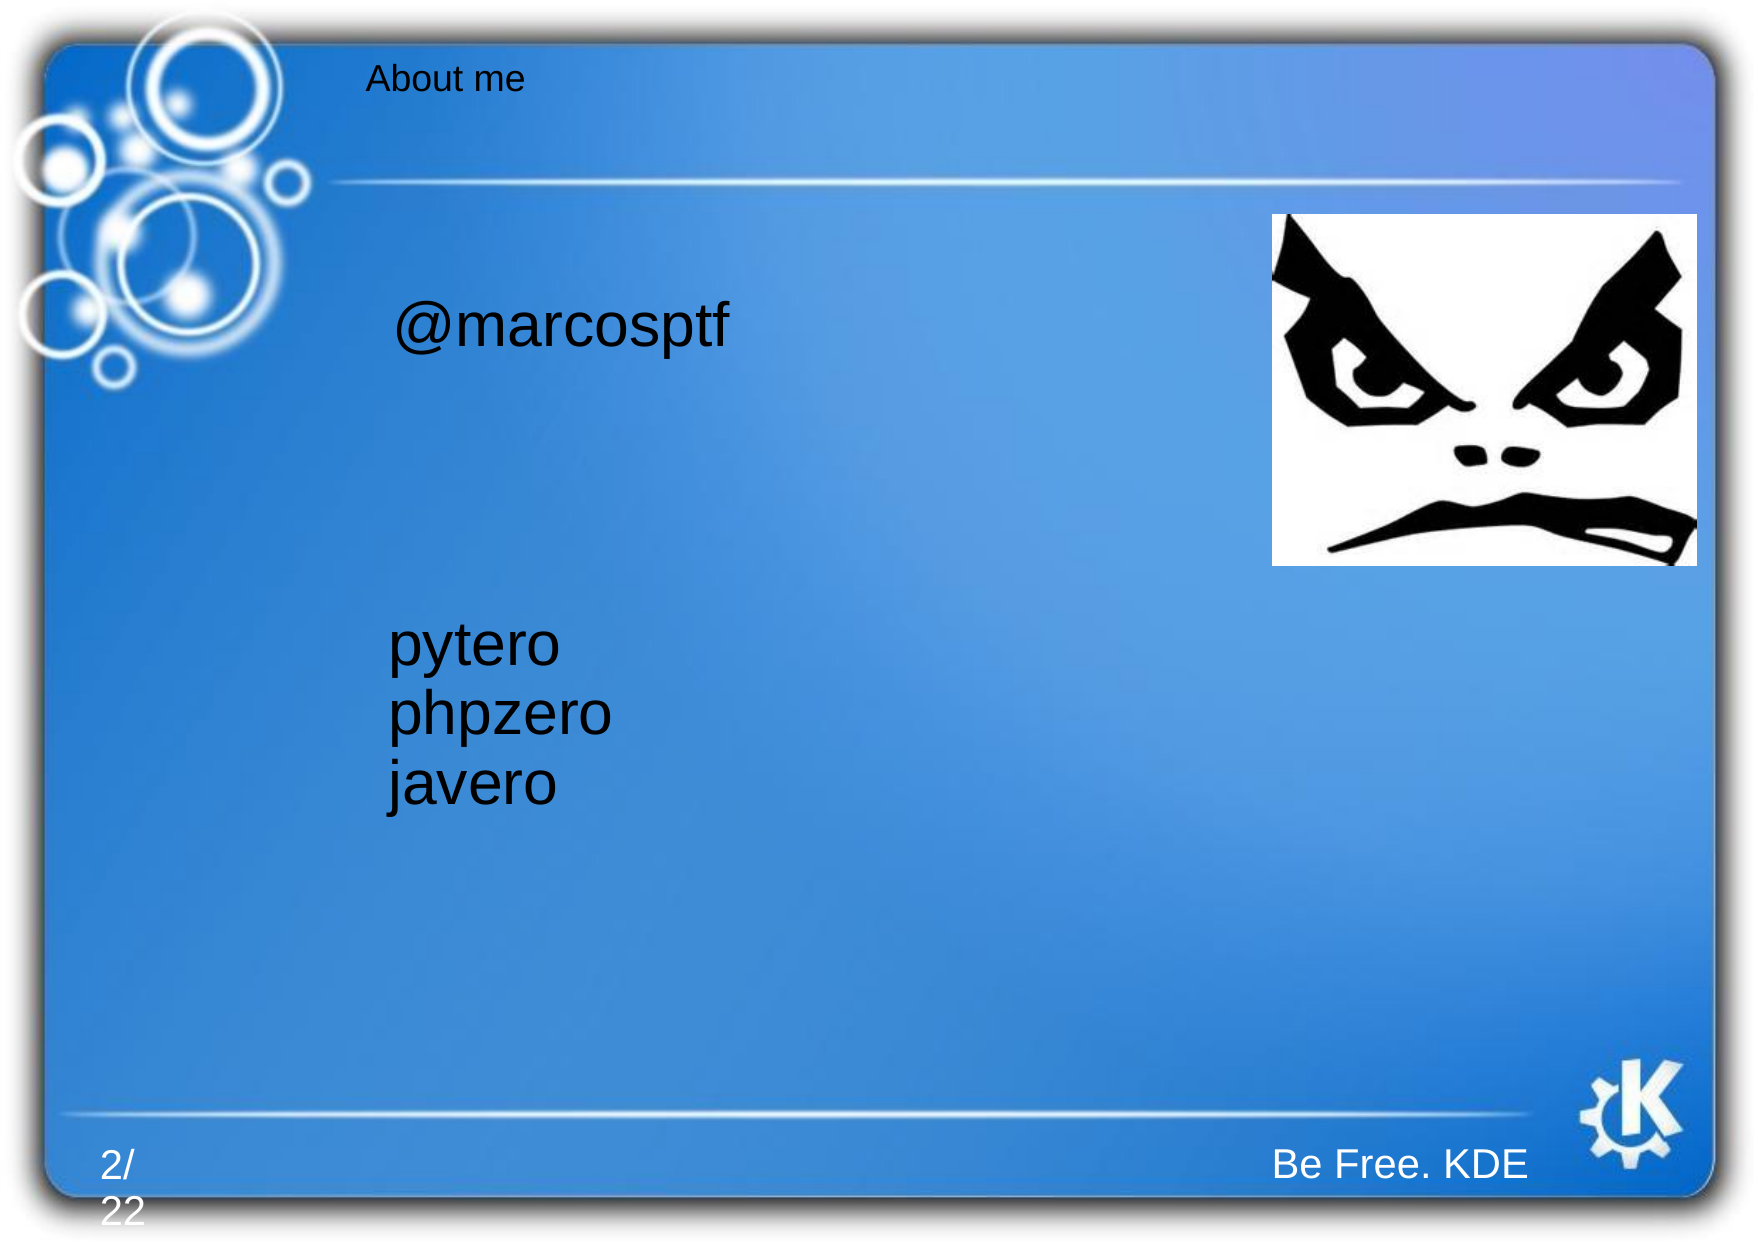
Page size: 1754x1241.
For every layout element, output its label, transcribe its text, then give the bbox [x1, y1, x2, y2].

title About me [350, 49, 1649, 174]
picture [0, 0, 1754, 1241]
text_box @marcosptf [377, 282, 1236, 538]
text_box pytero phpzero javero [373, 559, 1290, 836]
